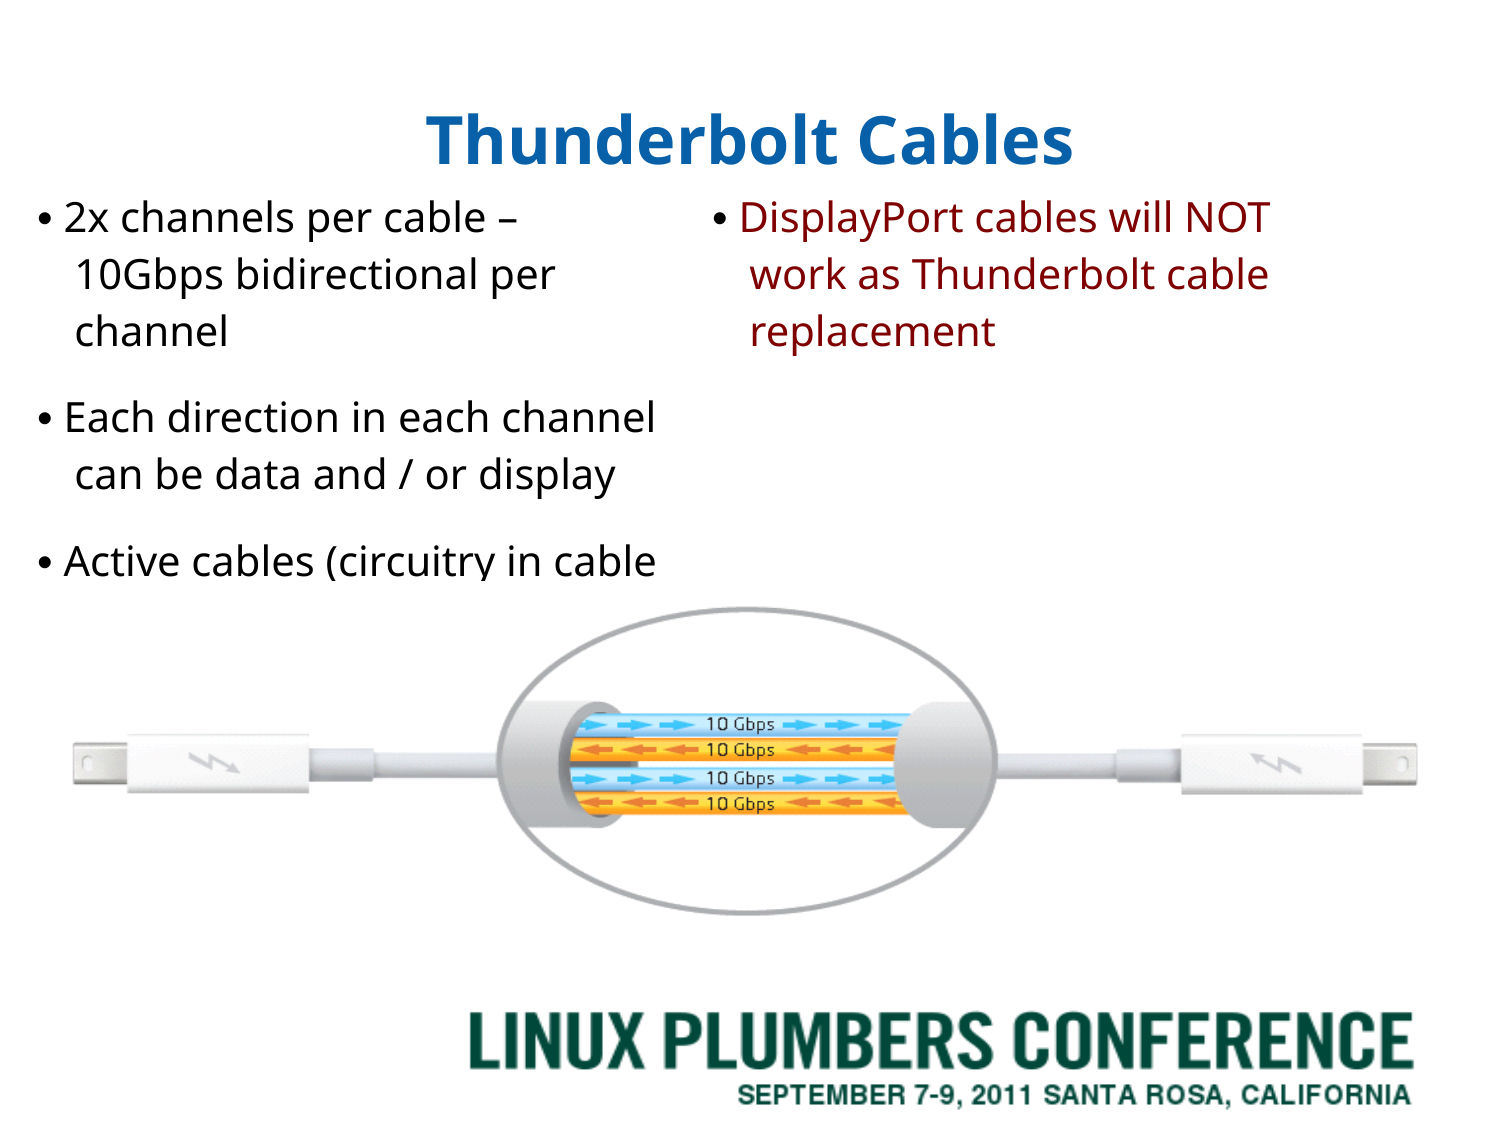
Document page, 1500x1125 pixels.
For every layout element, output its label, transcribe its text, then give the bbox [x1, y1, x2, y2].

picture [37, 581, 1463, 1125]
list • 2x channels per cable – 10Gbps bidirectional per channel • Each direction in each channel can be data and / or display • Active cables (circuitry in cable ends) enables cable length of 3m [37, 187, 676, 581]
list • DisplayPort cables will NOT work as Thunderbolt cable replacement [712, 187, 1351, 581]
title Thunderbolt Cables [75, 52, 1425, 226]
